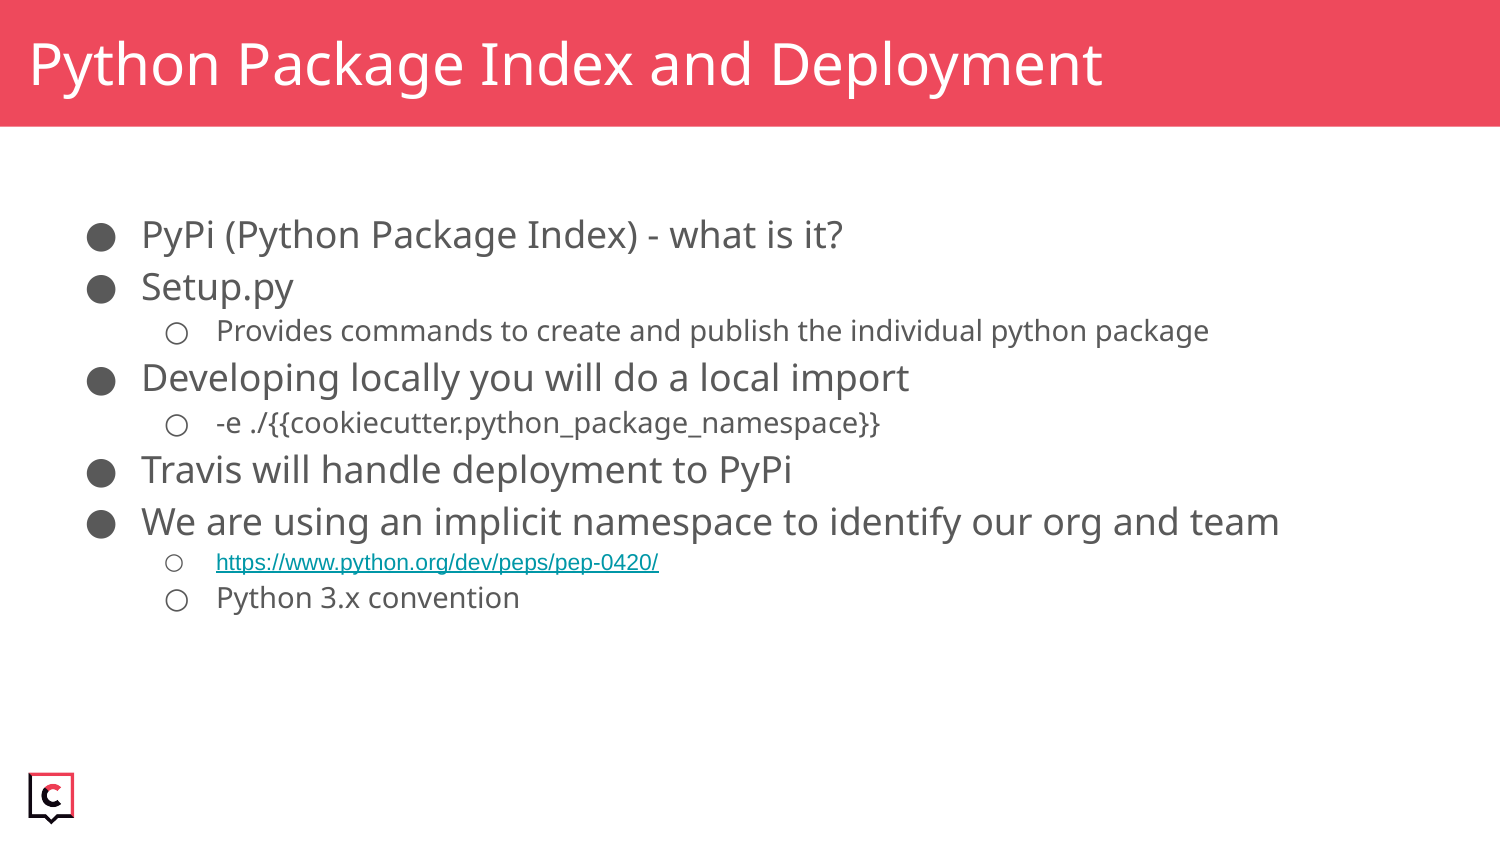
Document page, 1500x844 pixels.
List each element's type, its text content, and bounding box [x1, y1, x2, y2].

list PyPi (Python Package Index) - what is it? Setup.py Provides commands to create and publish the individual python package Developing locally you will do a local import -e ./{{cookiecutter.python_package_namespace}} Travis will handle deployment to PyPi We are using an implicit namespace to identify our org and team https://www.python.org/dev/peps/pep-0420/ Python 3.x convention [51, 189, 1449, 750]
title Python Package Index and Deployment [13, 12, 1412, 107]
picture [19, 764, 82, 830]
